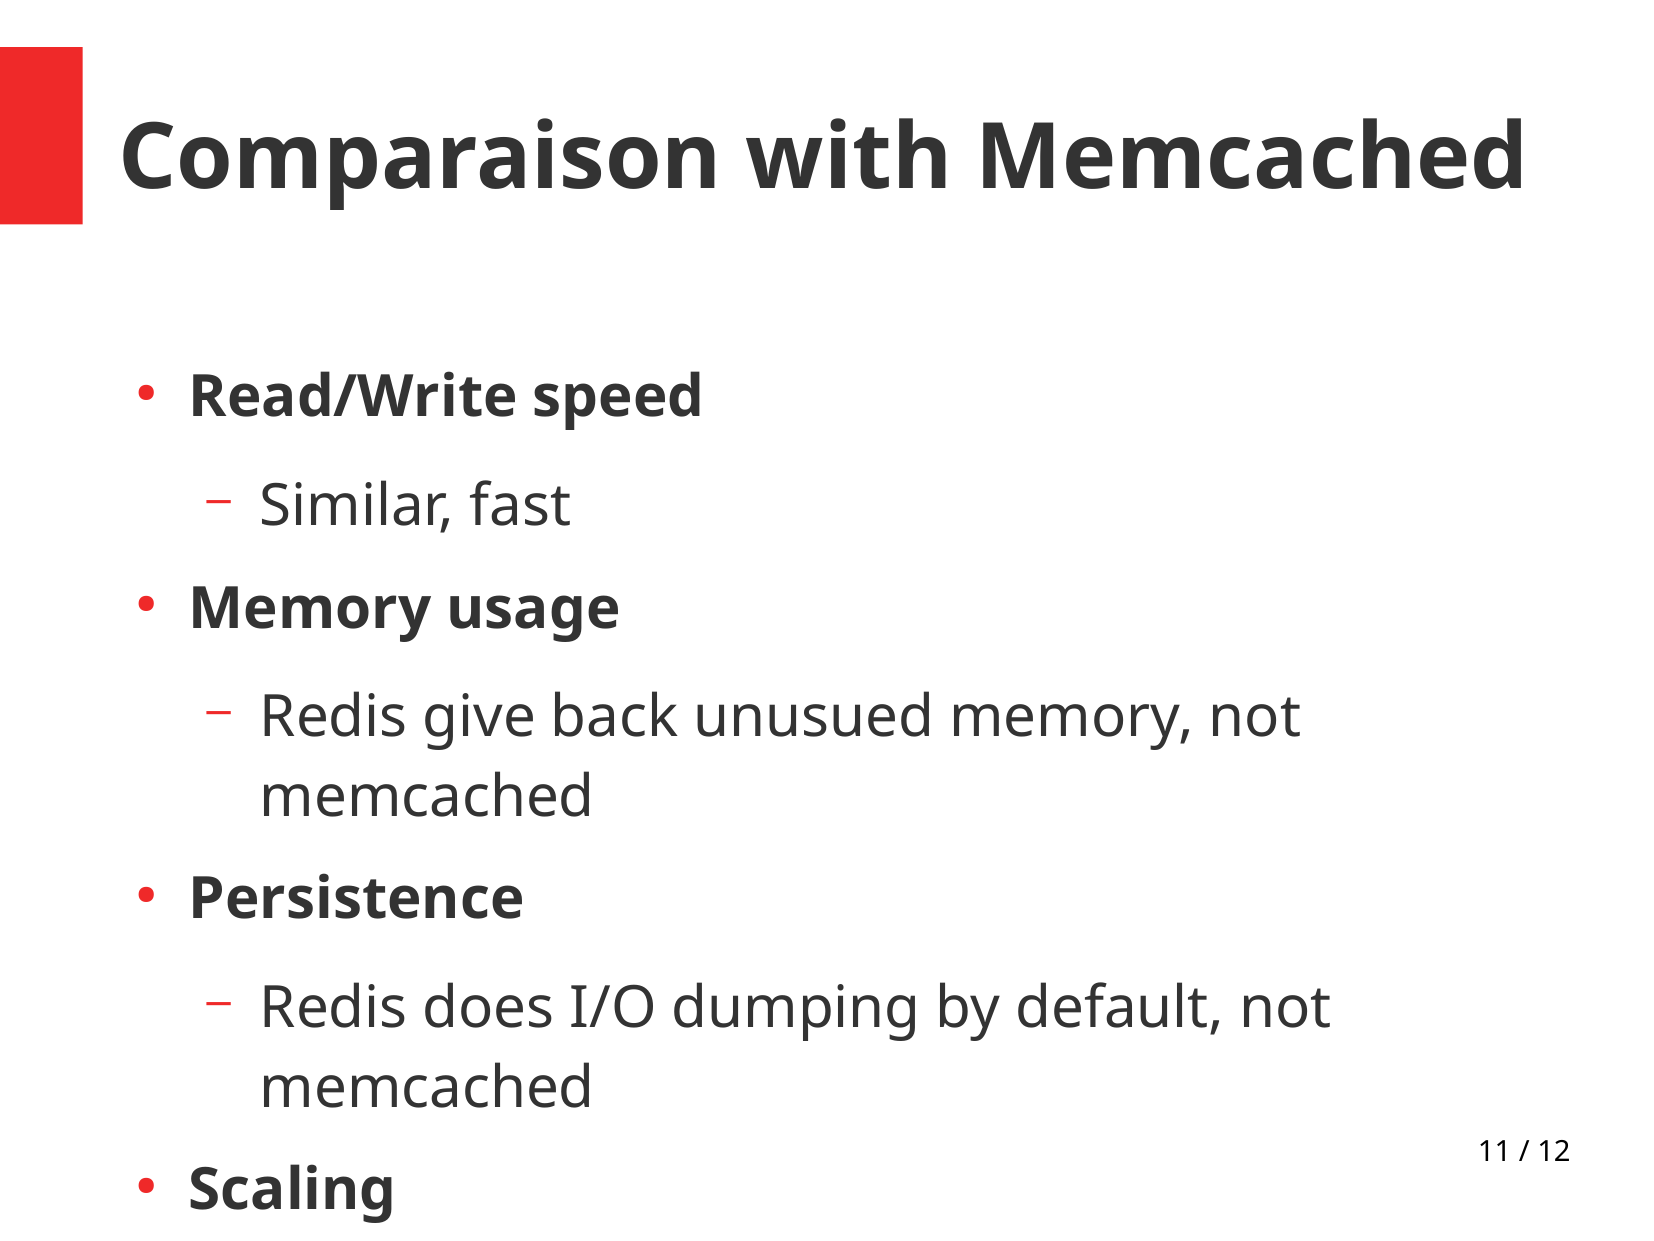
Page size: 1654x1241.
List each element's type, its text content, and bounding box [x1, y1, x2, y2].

list Read/Write speed Similar, fast Memory usage Redis give back unusued memory, not memcached Persistence Redis does I/O dumping by default, not memcached Scaling Redis Cluster, nothing for memcached [118, 354, 1536, 1074]
title Comparaison with Memcached [118, 45, 1571, 260]
